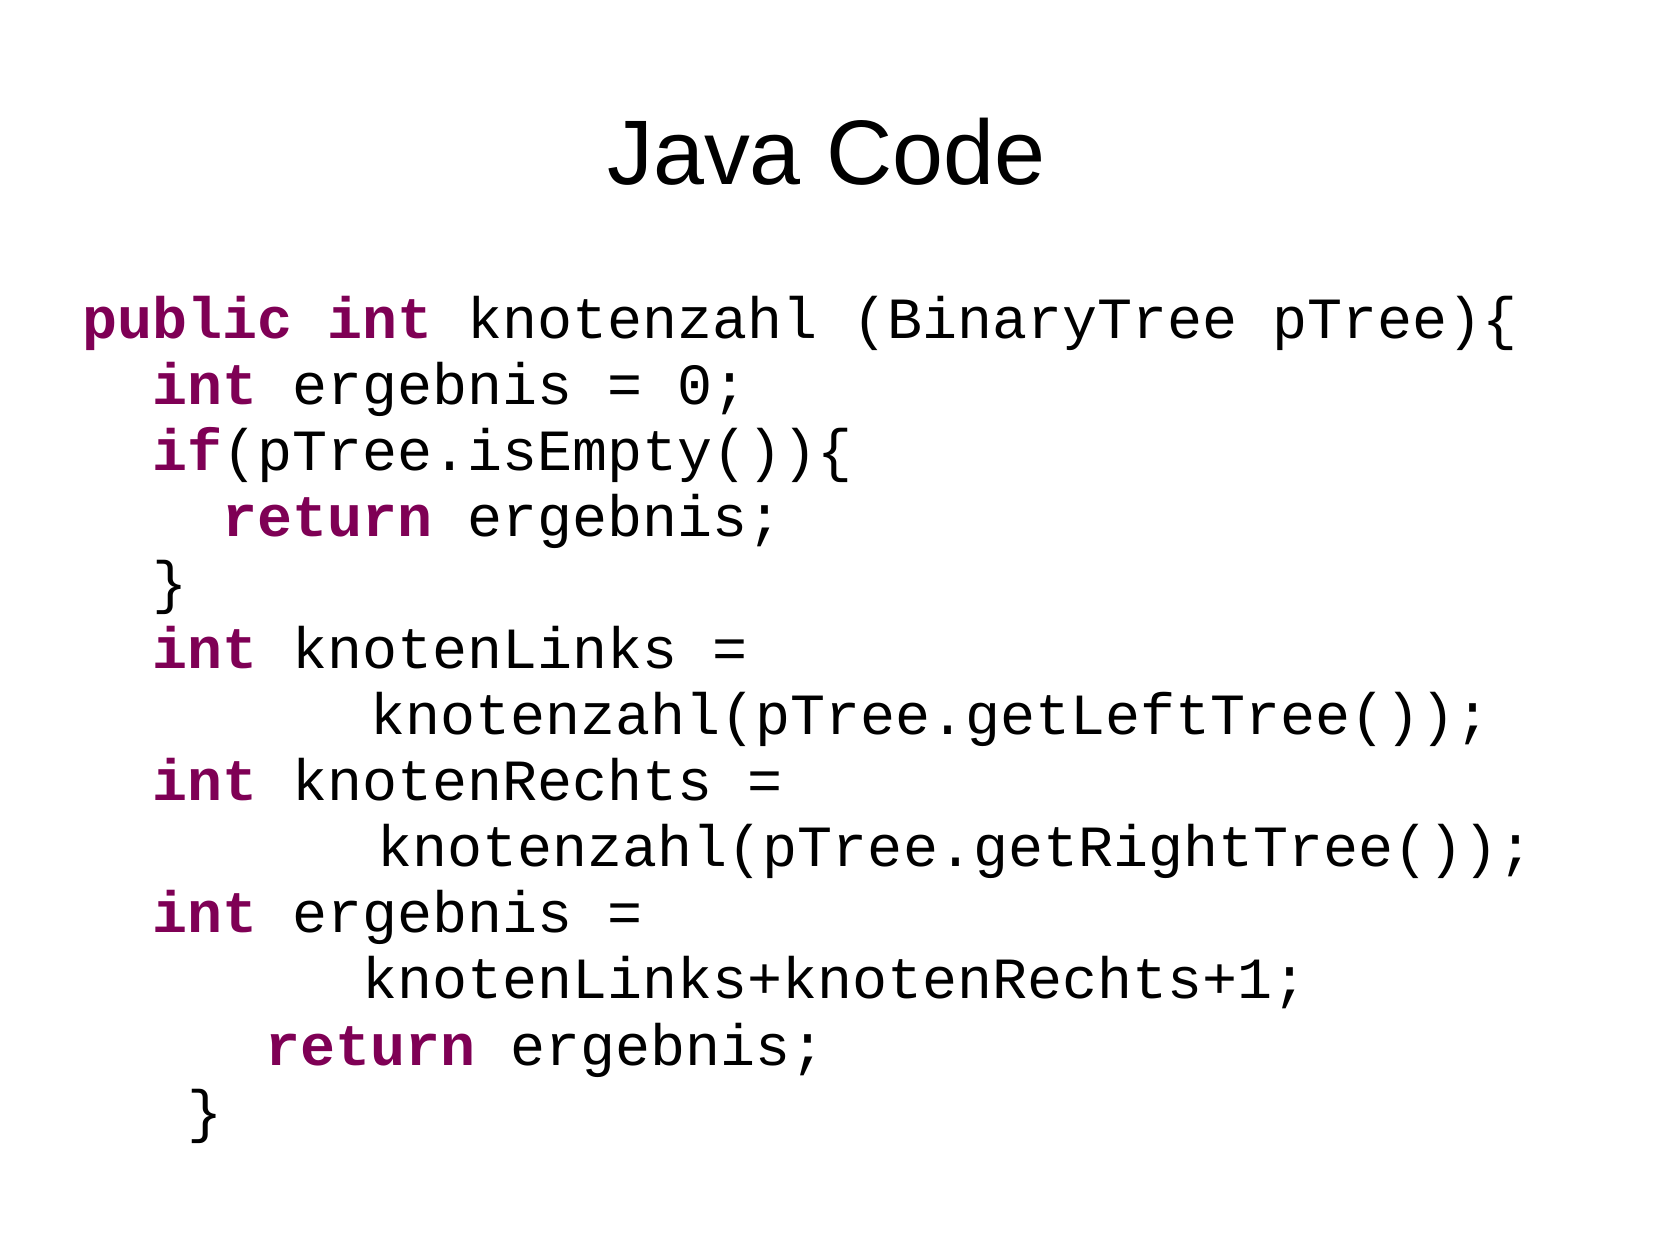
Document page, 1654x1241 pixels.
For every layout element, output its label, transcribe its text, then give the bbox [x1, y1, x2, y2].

title Java Code [82, 56, 1571, 250]
list public int knotenzahl (BinaryTree pTree){ int ergebnis = 0; if(pTree.isEmpty()){ return ergebnis; } int knotenLinks = knotenzahl(pTree.getLeftTree()); int knotenRechts = knotenzahl(pTree.getRightTree()); int ergebnis = knotenLinks+knotenRechts+1; return ergebnis; } [82, 290, 1571, 1137]
